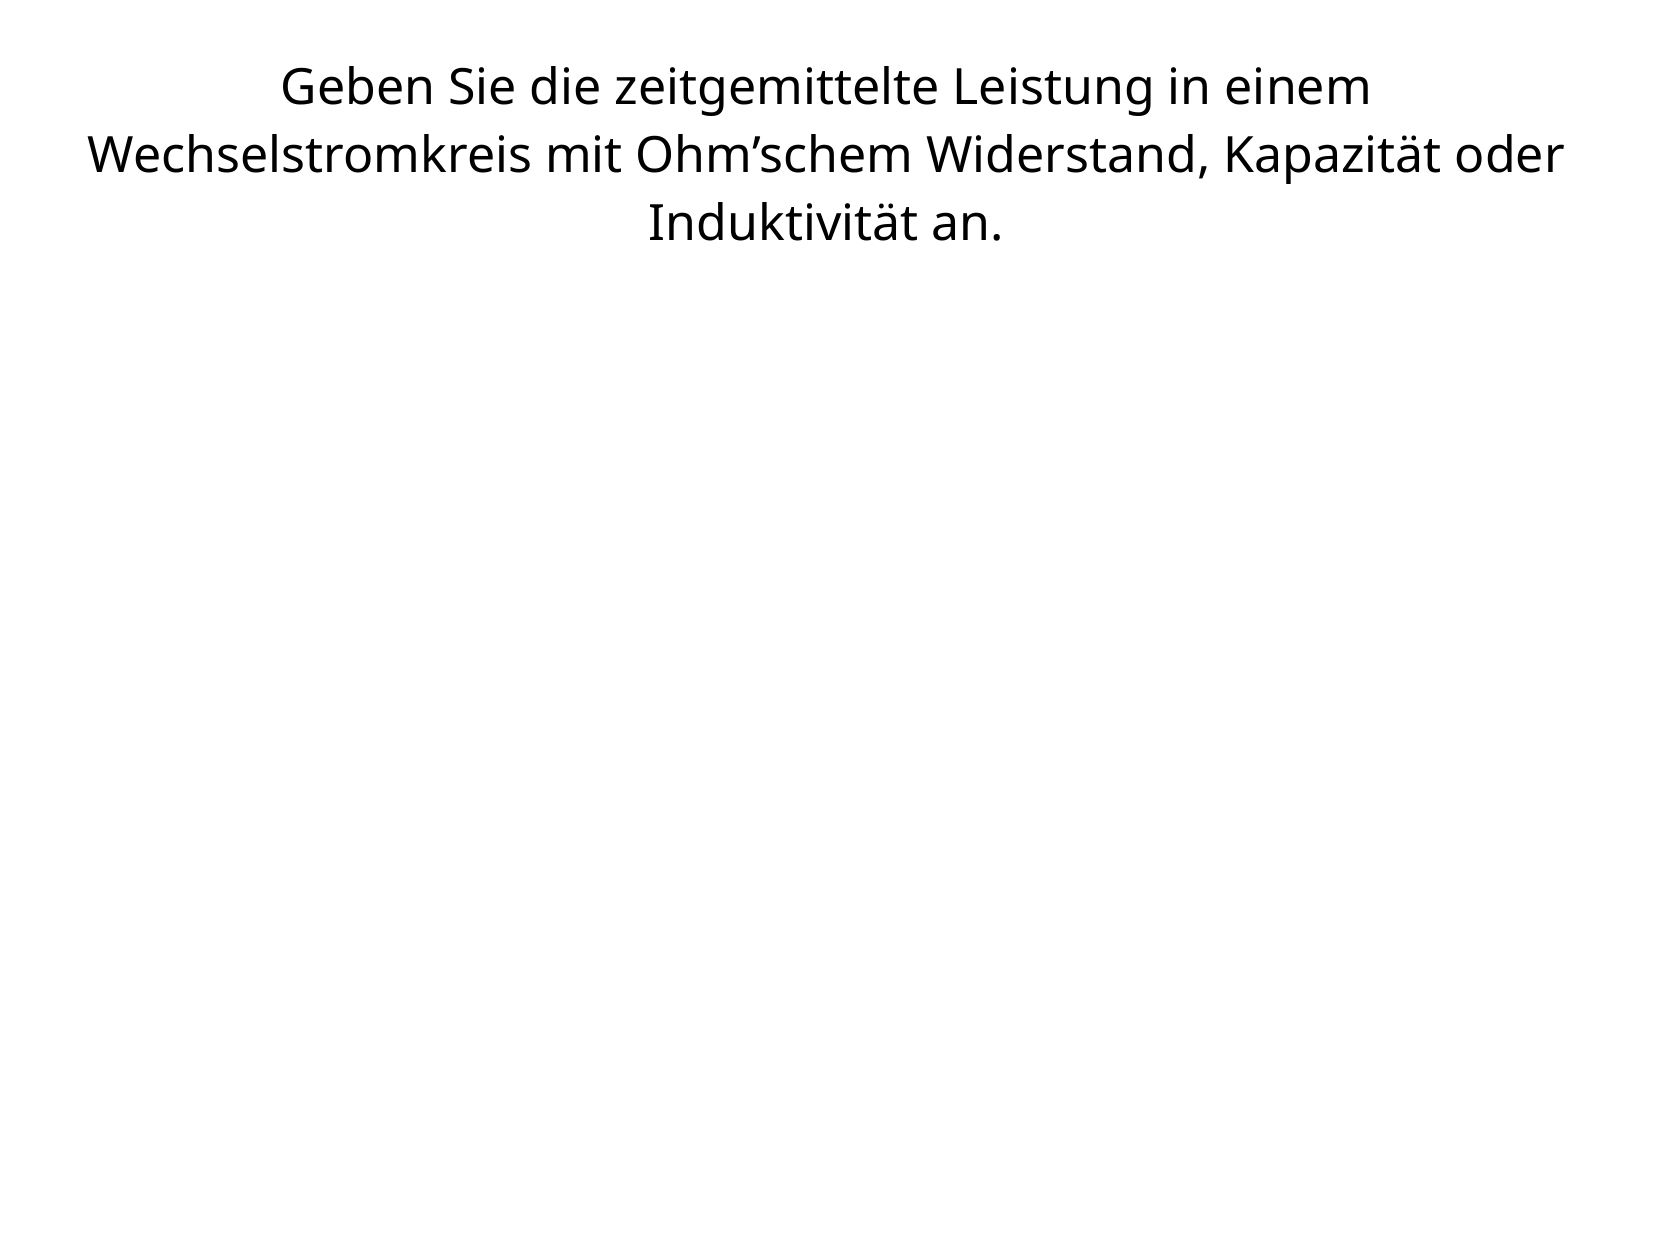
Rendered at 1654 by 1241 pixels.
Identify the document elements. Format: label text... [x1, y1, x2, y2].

title Geben Sie die zeitgemittelte Leistung in einem Wechselstromkreis mit Ohm’schem Widerstand, Kapazität oder Induktivität an. [82, 49, 1571, 257]
